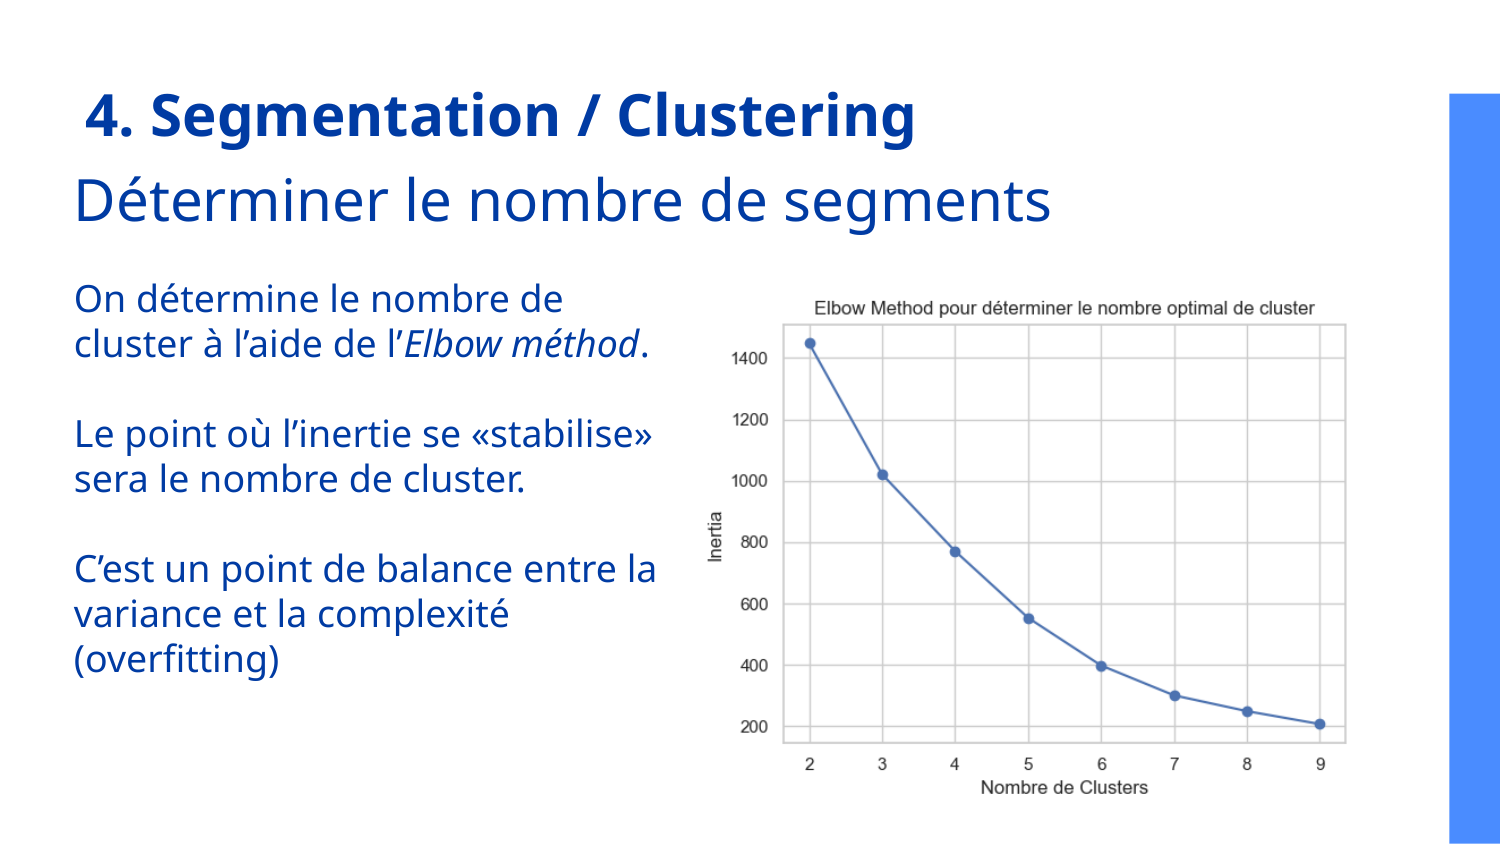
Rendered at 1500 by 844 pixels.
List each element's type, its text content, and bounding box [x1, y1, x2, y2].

title Déterminer le nombre de segments [59, 147, 1418, 266]
picture [693, 259, 1418, 803]
title 4. Segmentation / Clustering [70, 62, 1394, 147]
title On détermine le nombre de cluster à l’aide de l’Elbow méthod. Le point où l’inertie se «stabilise» sera le nombre de cluster. C’est un point de balance entre la variance et la complexité (overfitting) [59, 259, 680, 709]
